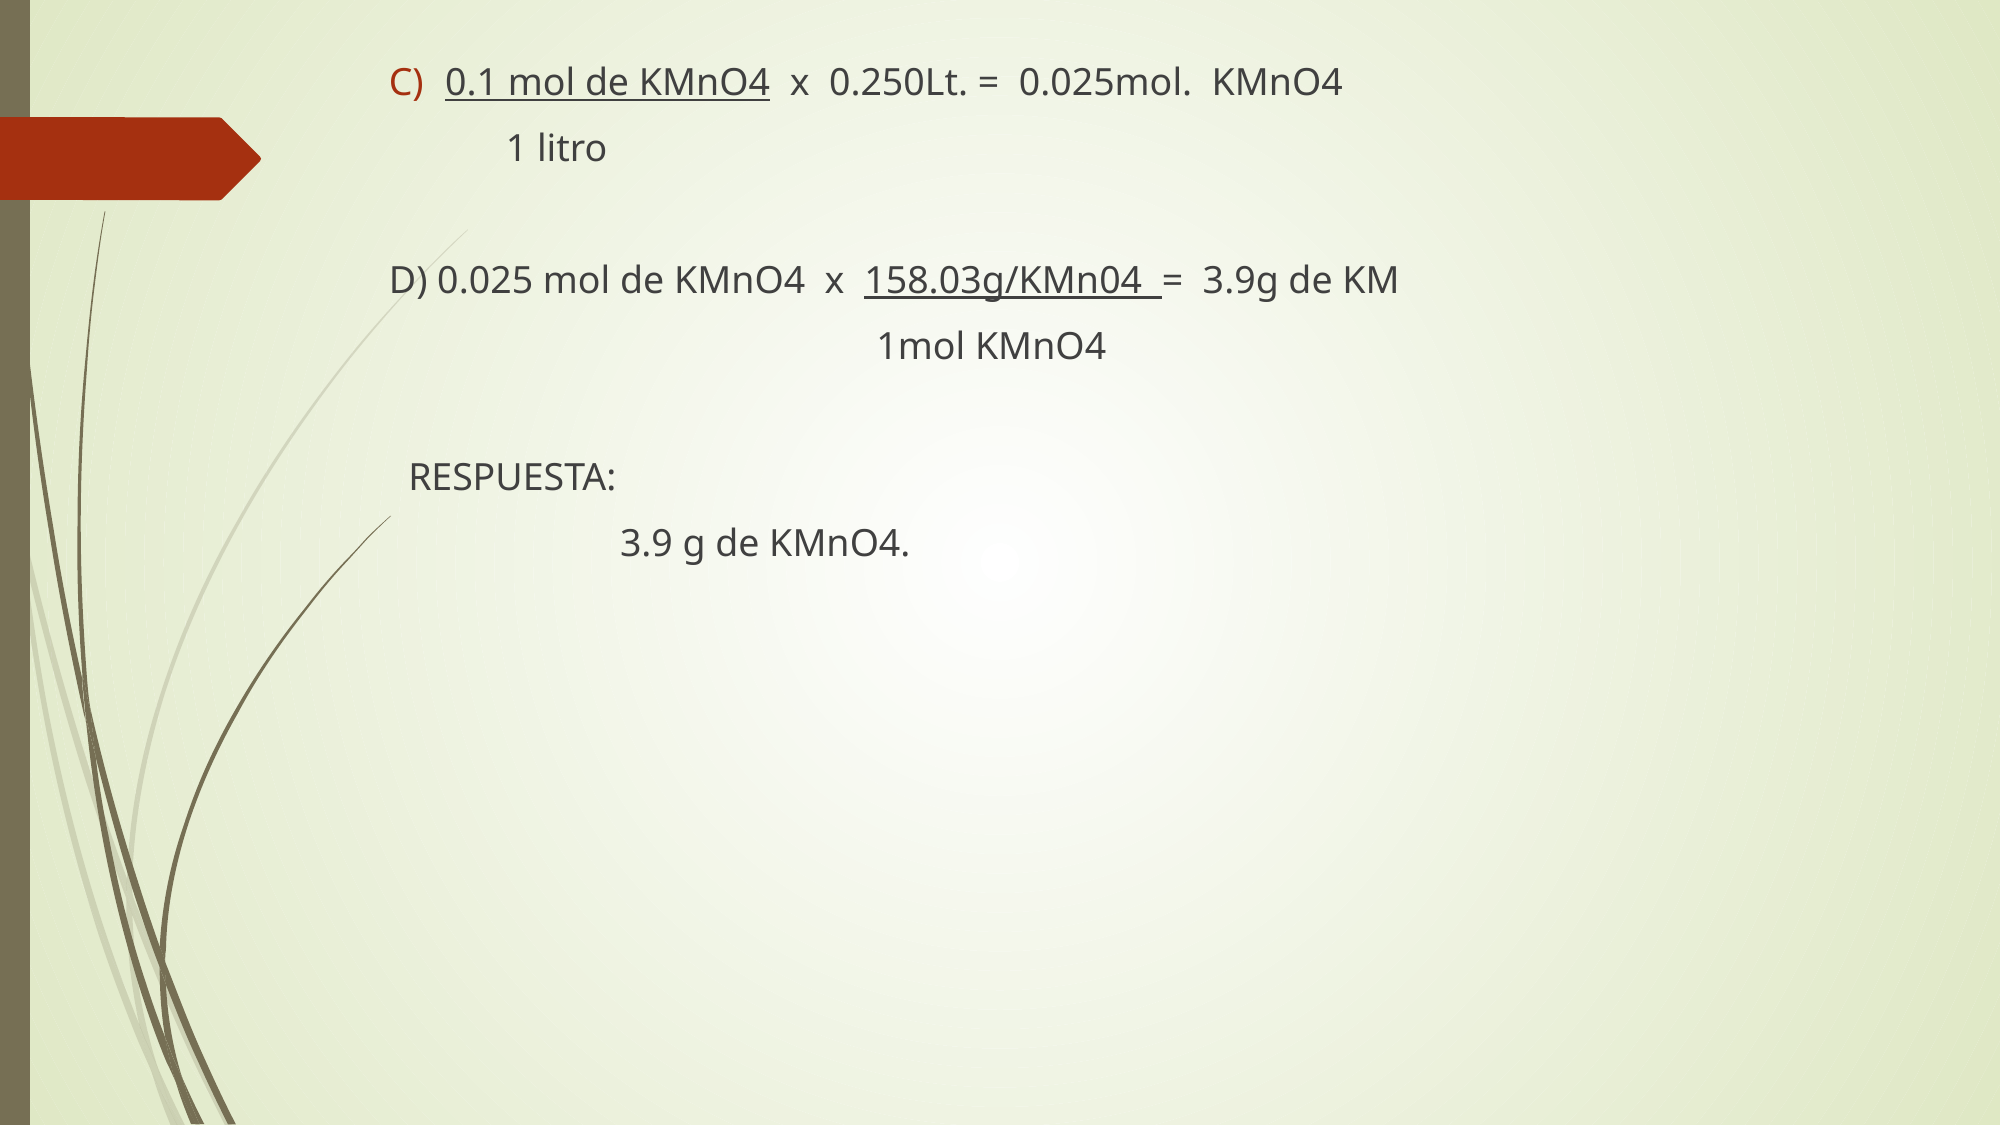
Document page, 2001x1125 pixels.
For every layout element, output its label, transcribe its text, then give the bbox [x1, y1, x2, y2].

list 0.1 mol de KMnO4 x 0.250Lt. = 0.025mol. KMnO4 1 litro D) 0.025 mol de KMnO4 x 158.03g/KMn04 = 3.9g de KM 1mol KMnO4 RESPUESTA: 3.9 g de KMnO4. [373, 50, 1888, 970]
